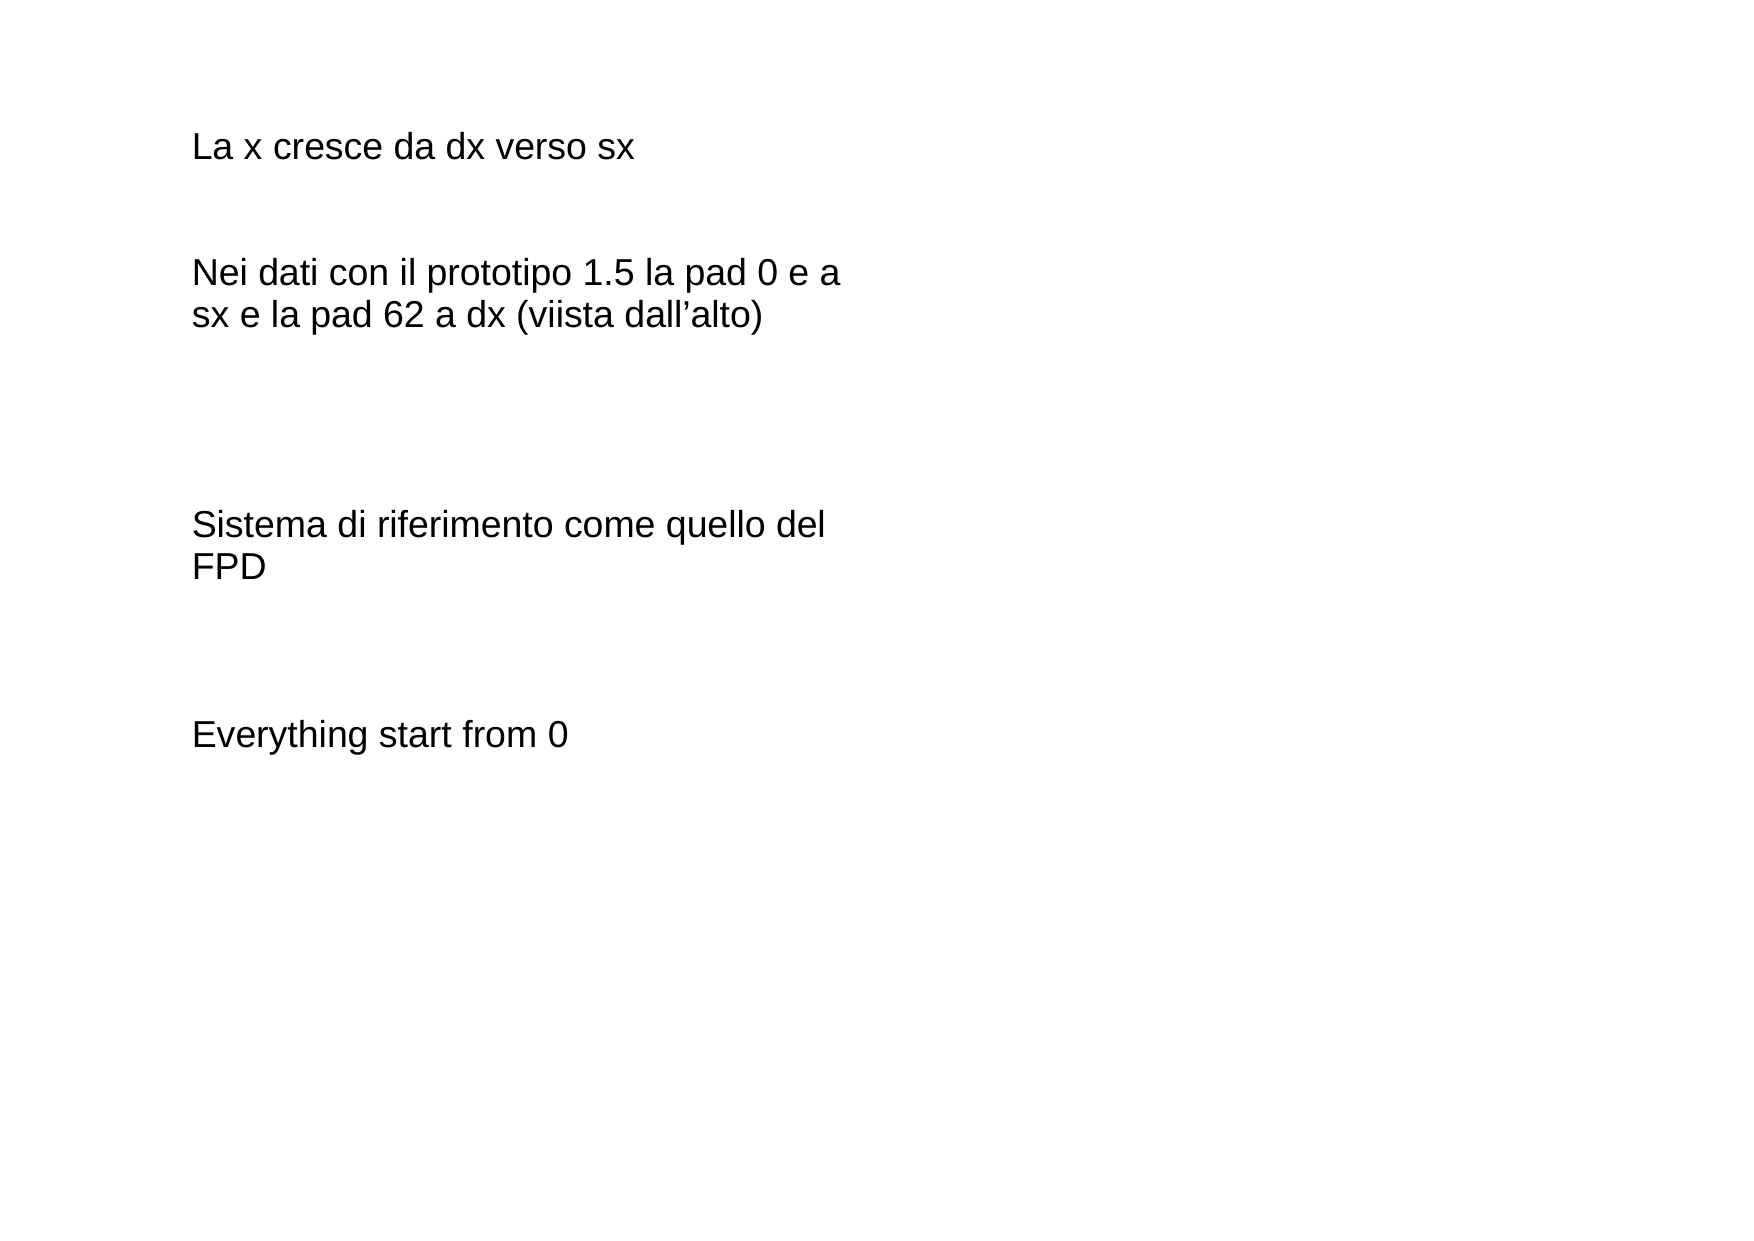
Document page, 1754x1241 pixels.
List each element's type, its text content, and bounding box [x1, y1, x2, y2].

text_box La x cresce da dx verso sx Nei dati con il prototipo 1.5 la pad 0 e a sx e la pad 62 a dx (viista dall’alto) Sistema di riferimento come quello del FPD Everything start from 0 [177, 118, 857, 763]
